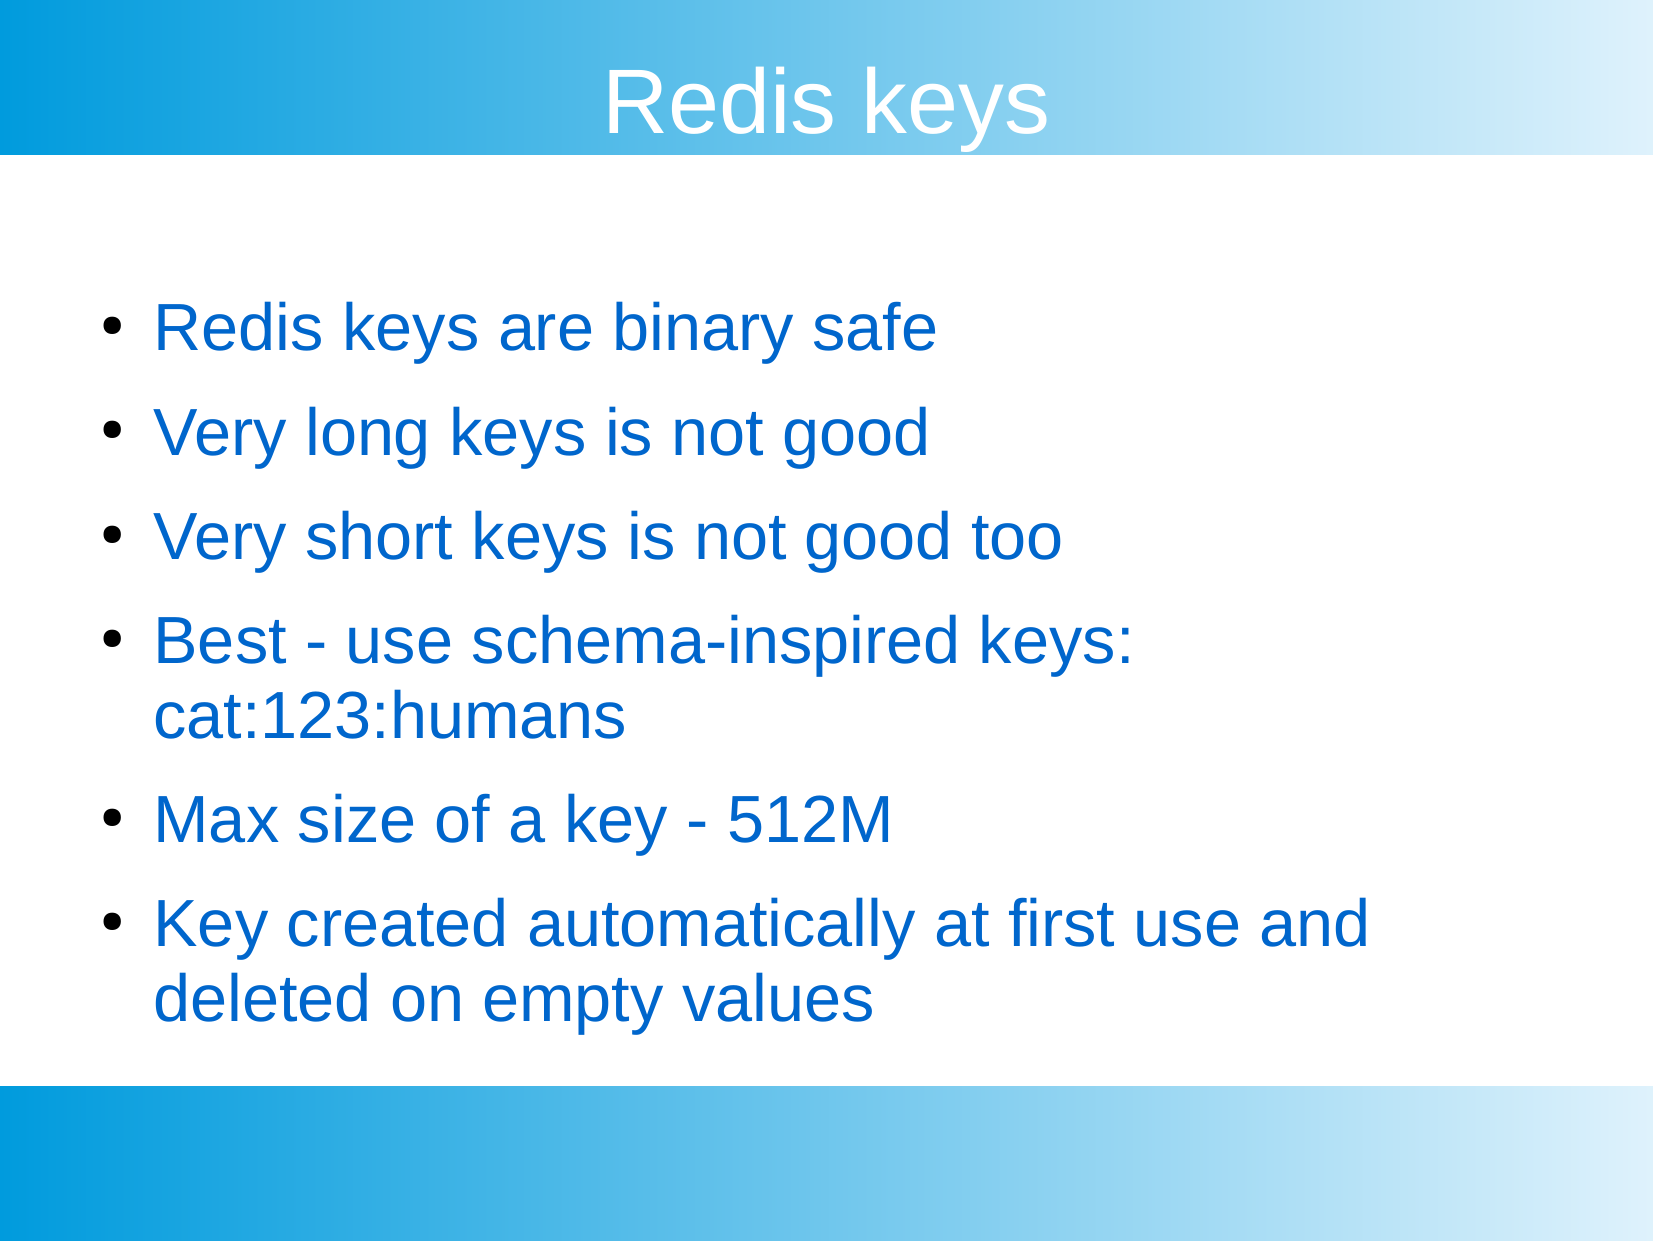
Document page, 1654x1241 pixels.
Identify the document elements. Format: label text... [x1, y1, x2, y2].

title Redis keys [82, 49, 1571, 155]
list Redis keys are binary safe Very long keys is not good Very short keys is not good too Best - use schema-inspired keys: cat:123:humans Max size of a key - 512M Key created automatically at first use and deleted on empty values [82, 290, 1571, 1010]
